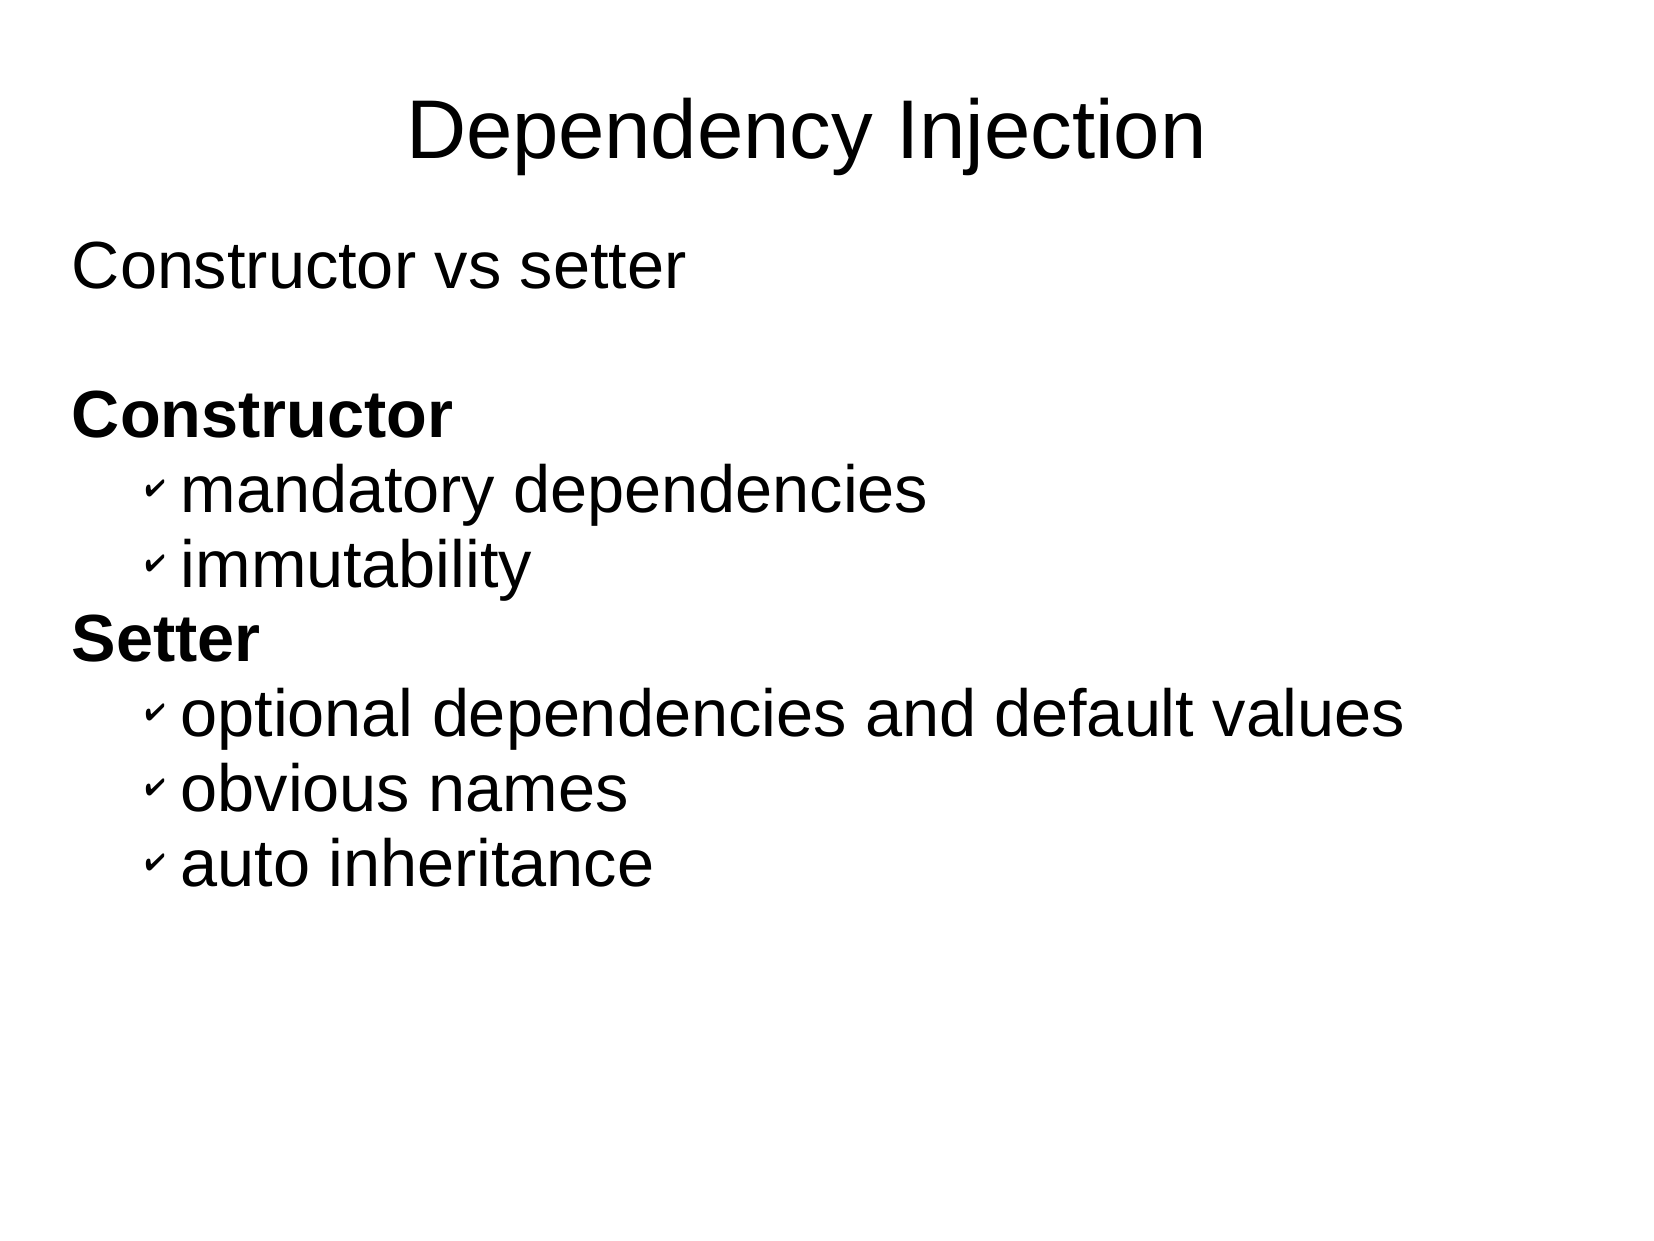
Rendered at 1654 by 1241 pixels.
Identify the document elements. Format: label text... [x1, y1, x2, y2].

title Dependency Injection [82, 49, 1531, 211]
subtitle Constructor vs setter Constructor mandatory dependencies immutability Setter optional dependencies and default values obvious names auto inheritance [71, 227, 1561, 1051]
